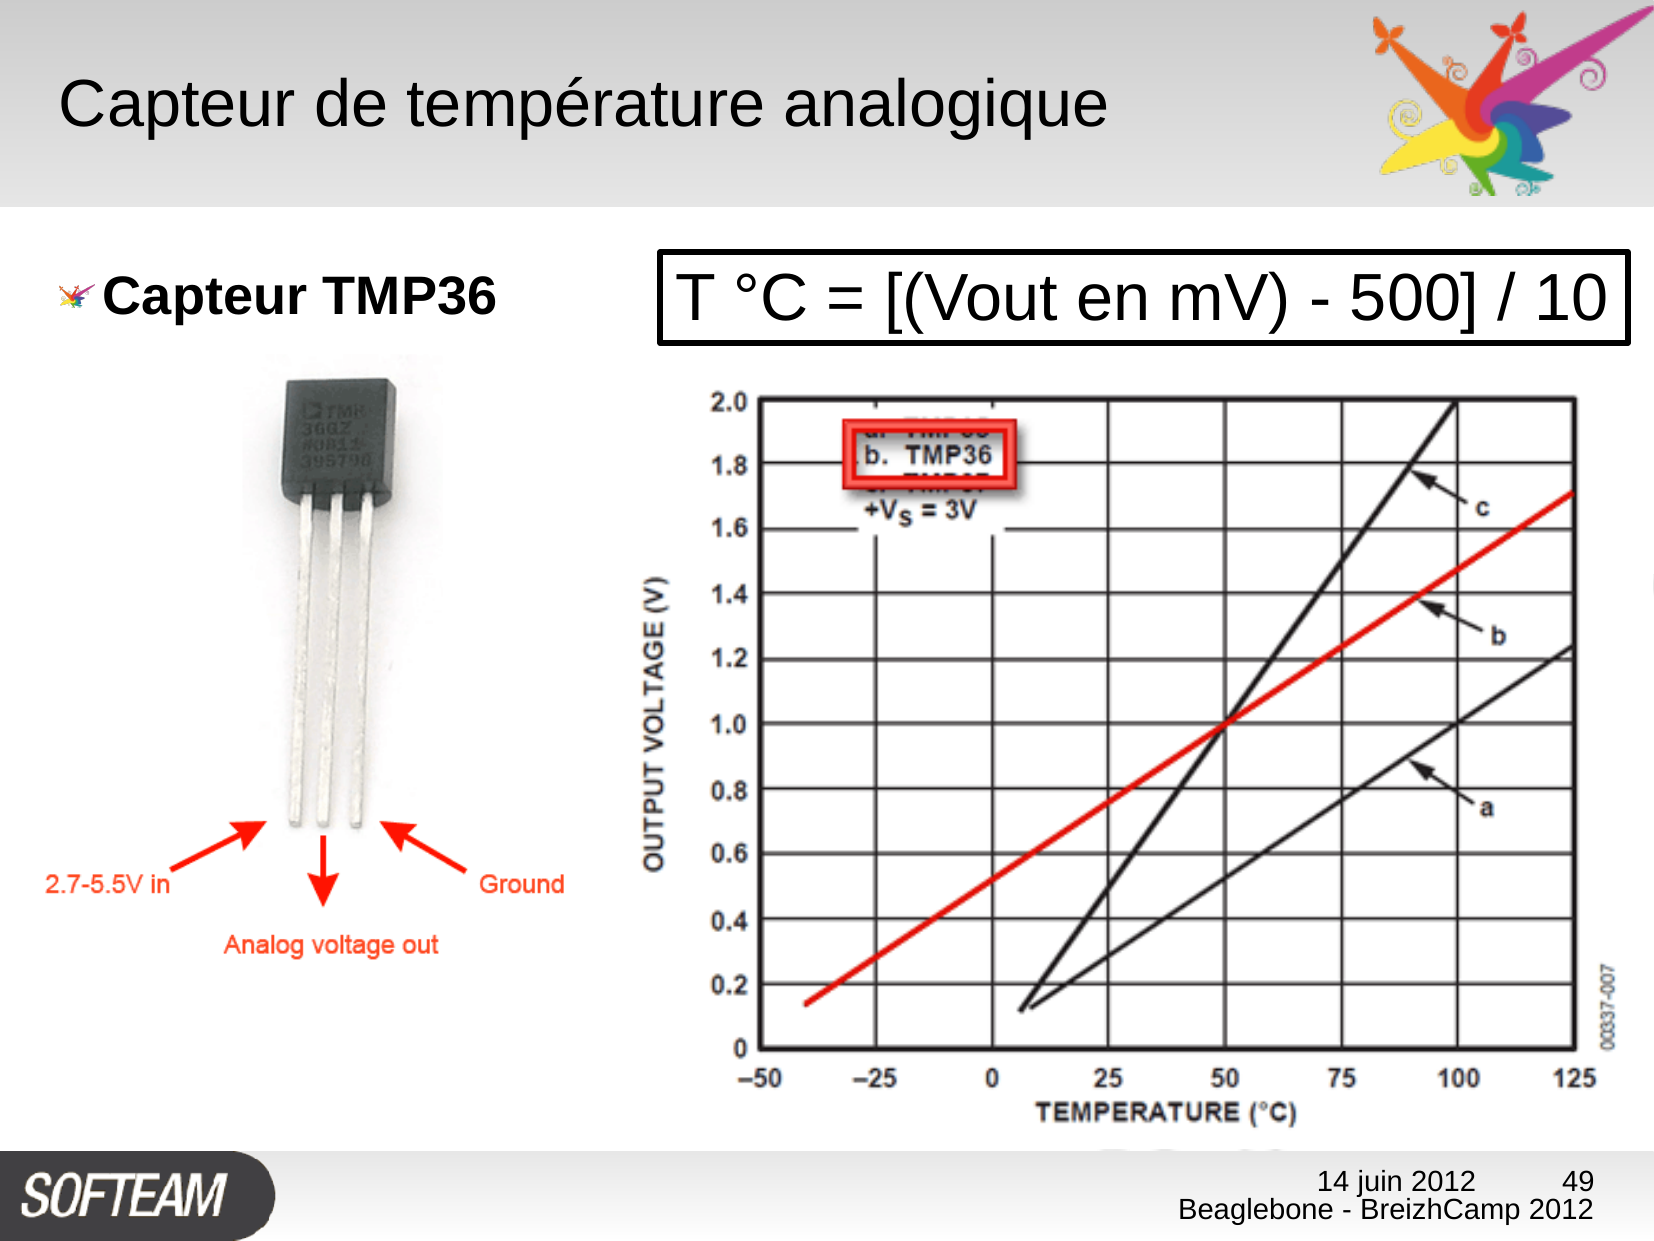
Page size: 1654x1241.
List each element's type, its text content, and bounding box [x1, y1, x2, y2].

picture [0, 1151, 277, 1241]
picture [629, 351, 1654, 1152]
list Capteur TMP36 [59, 265, 1595, 985]
picture [1372, 5, 1654, 196]
title Capteur de température analogique [59, 29, 1359, 178]
text_box T °C = [(Vout en mV) - 500] / 10 [660, 252, 1628, 344]
picture [12, 330, 598, 1010]
